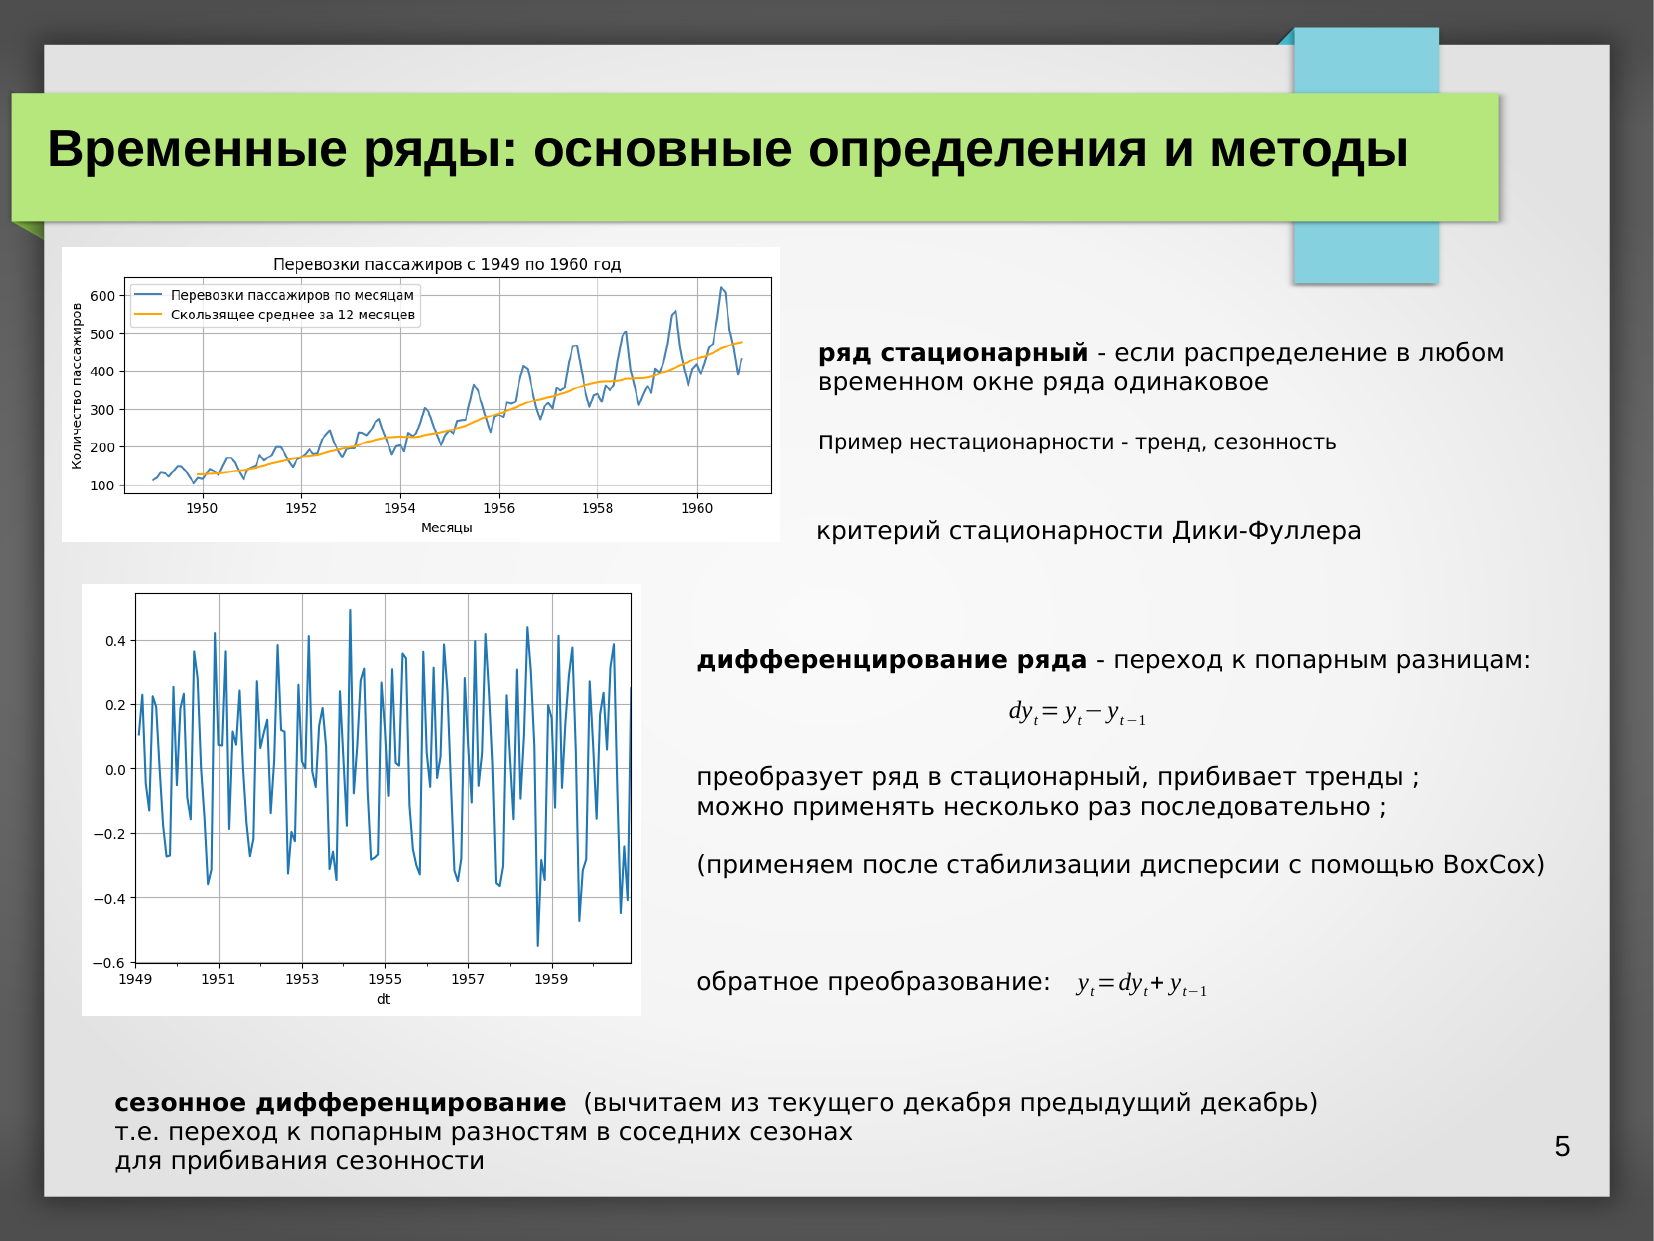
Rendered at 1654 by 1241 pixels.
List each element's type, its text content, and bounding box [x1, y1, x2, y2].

chart [1008, 696, 1146, 729]
text_box сезонное дифференцирование (вычитаем из текущего декабря предыдущий декабрь) т.е. переход к попарным разностям в соседних сезонах для прибивания сезонности [99, 1051, 1335, 1184]
text_box критерий стационарности Дики-Фуллера [801, 508, 1394, 567]
text_box ряд стационарный - если распределение в любом временном окне ряда одинаковое пример нестационарности - тренд, сезонность [803, 330, 1571, 497]
chart [1074, 968, 1208, 1000]
title Временные ряды: основные определения и методы [47, 96, 1430, 201]
picture [0, 0, 1654, 1241]
text_box дифференцирование ряда - переход к попарным разницам: преобразует ряд в стационарный, прибивает тренды ; можно применять несколько раз последовательно ; (применяем после стабилизации дисперсии с помощью BoxCox) обратное преобразование: [681, 637, 1607, 1063]
